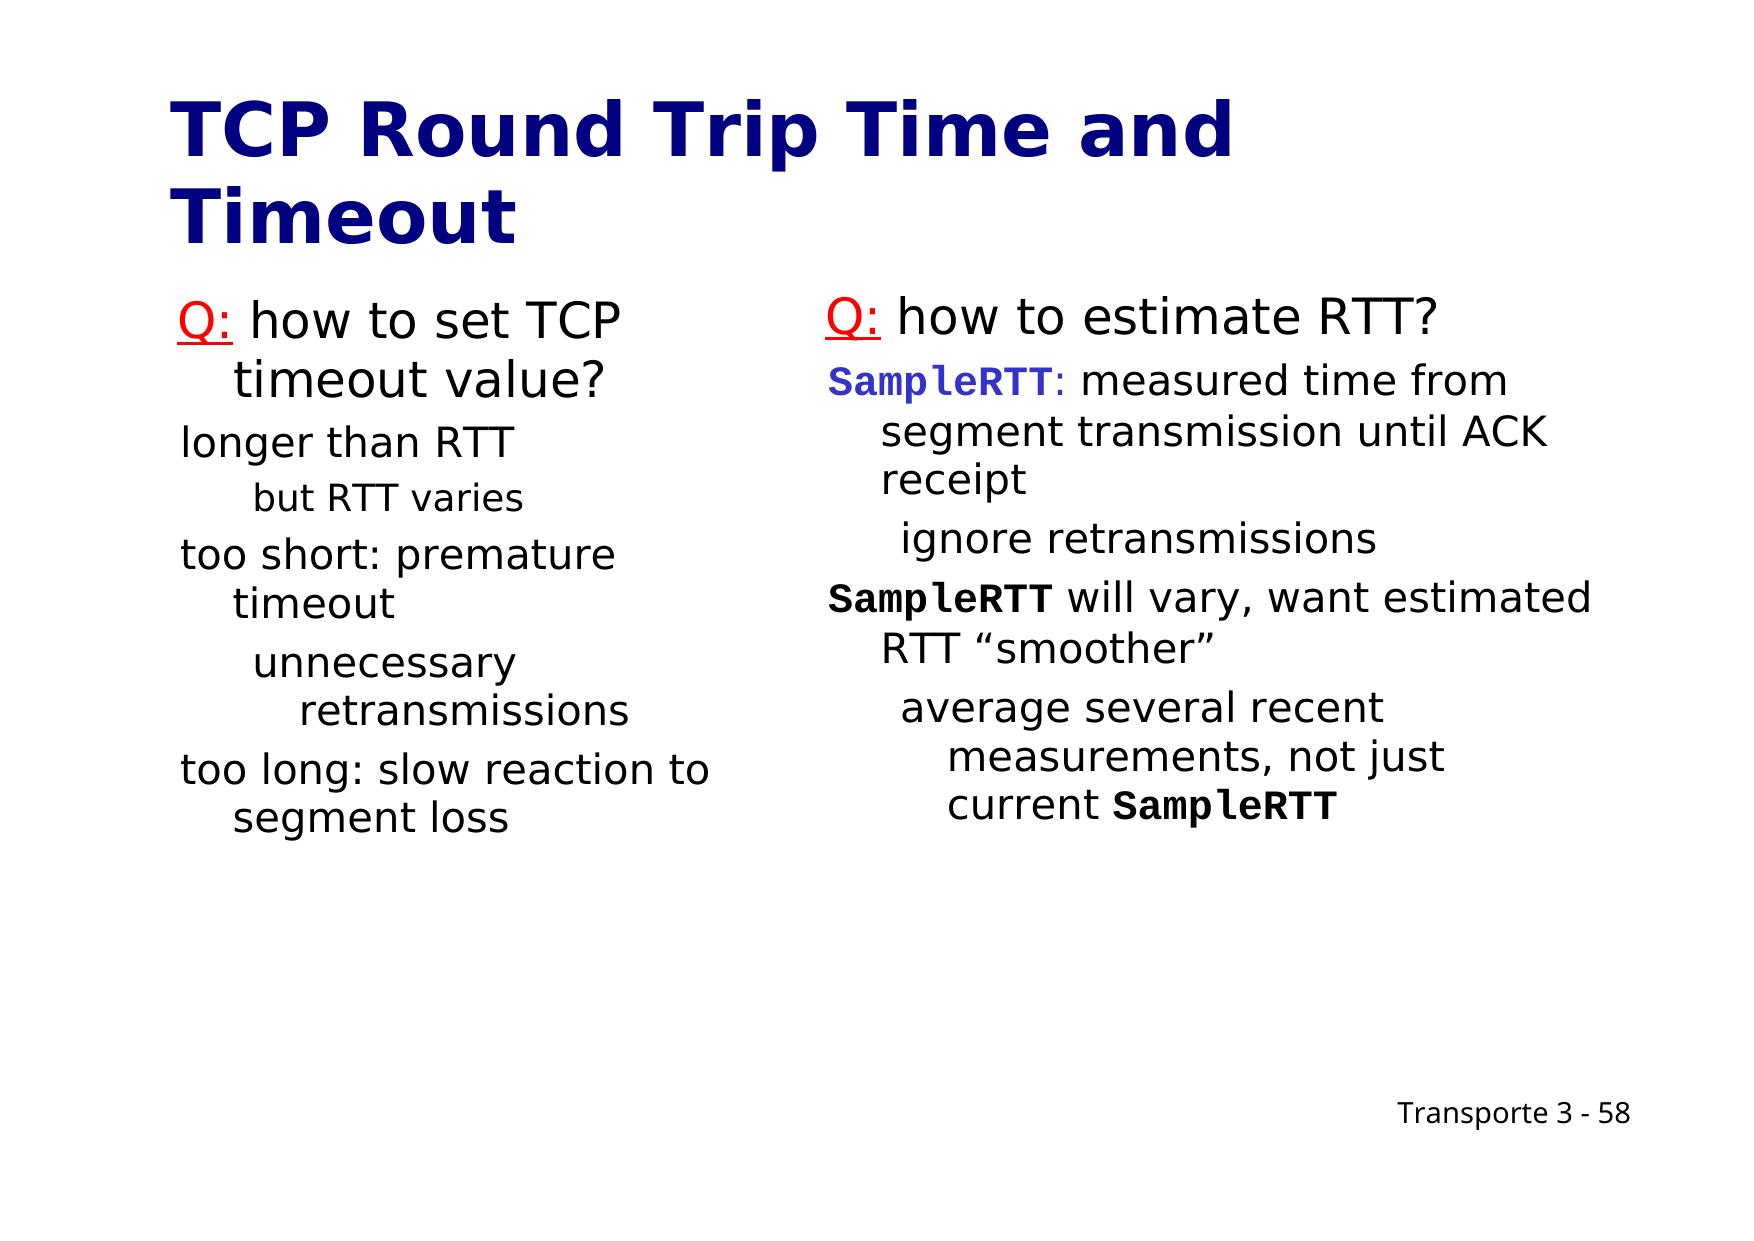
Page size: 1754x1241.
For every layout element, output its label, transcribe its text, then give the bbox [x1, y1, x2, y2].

list Q: how to set TCP timeout value? longer than RTT but RTT varies too short: premature timeout unnecessary retransmissions too long: slow reaction to segment loss [162, 284, 768, 1046]
title TCP Round Trip Time and Timeout [155, 76, 1548, 272]
list Q: how to estimate RTT? SampleRTT: measured time from segment transmission until ACK receipt ignore retransmissions SampleRTT will vary, want estimated RTT “smoother” average several recent measurements, not just current SampleRTT [810, 279, 1617, 1042]
